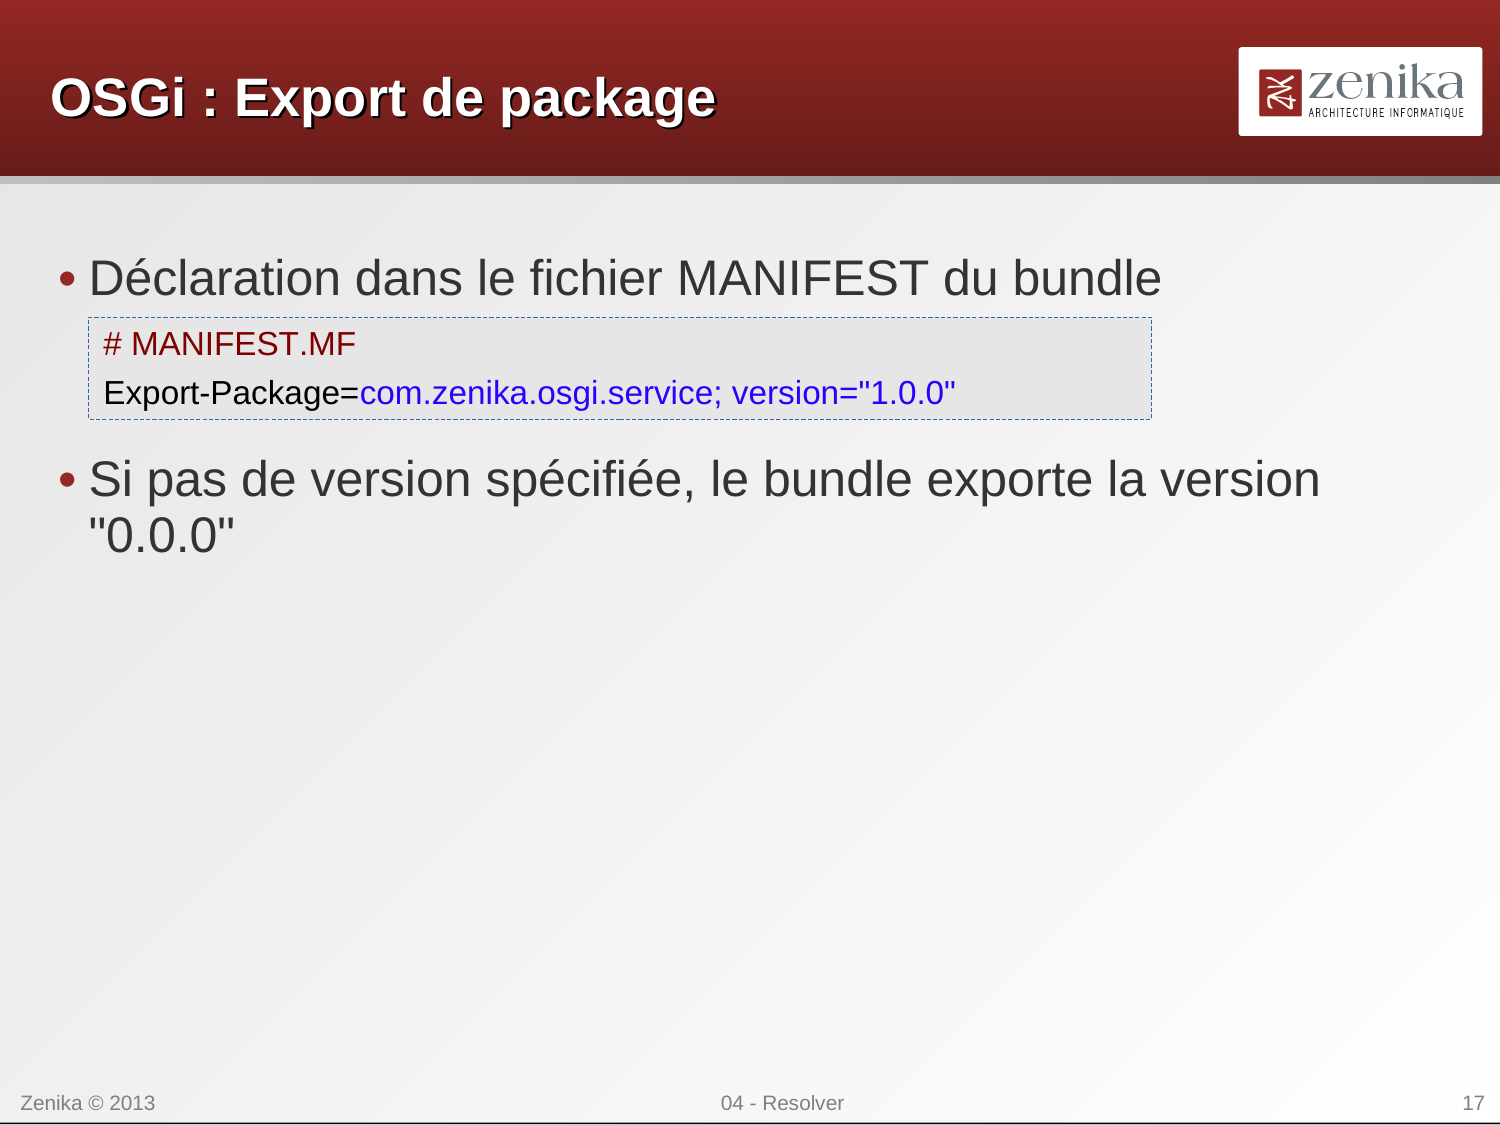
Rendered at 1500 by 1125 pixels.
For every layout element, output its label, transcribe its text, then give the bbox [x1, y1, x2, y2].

list Déclaration dans le fichier MANIFEST du bundle Si pas de version spécifiée, le bundle exporte la version "0.0.0" [59, 249, 1444, 1034]
picture [1257, 58, 1464, 125]
title OSGi : Export de package [50, 15, 1206, 180]
list # MANIFEST.MF Export-Package=com.zenika.osgi.service; version="1.0.0" [88, 317, 1152, 420]
